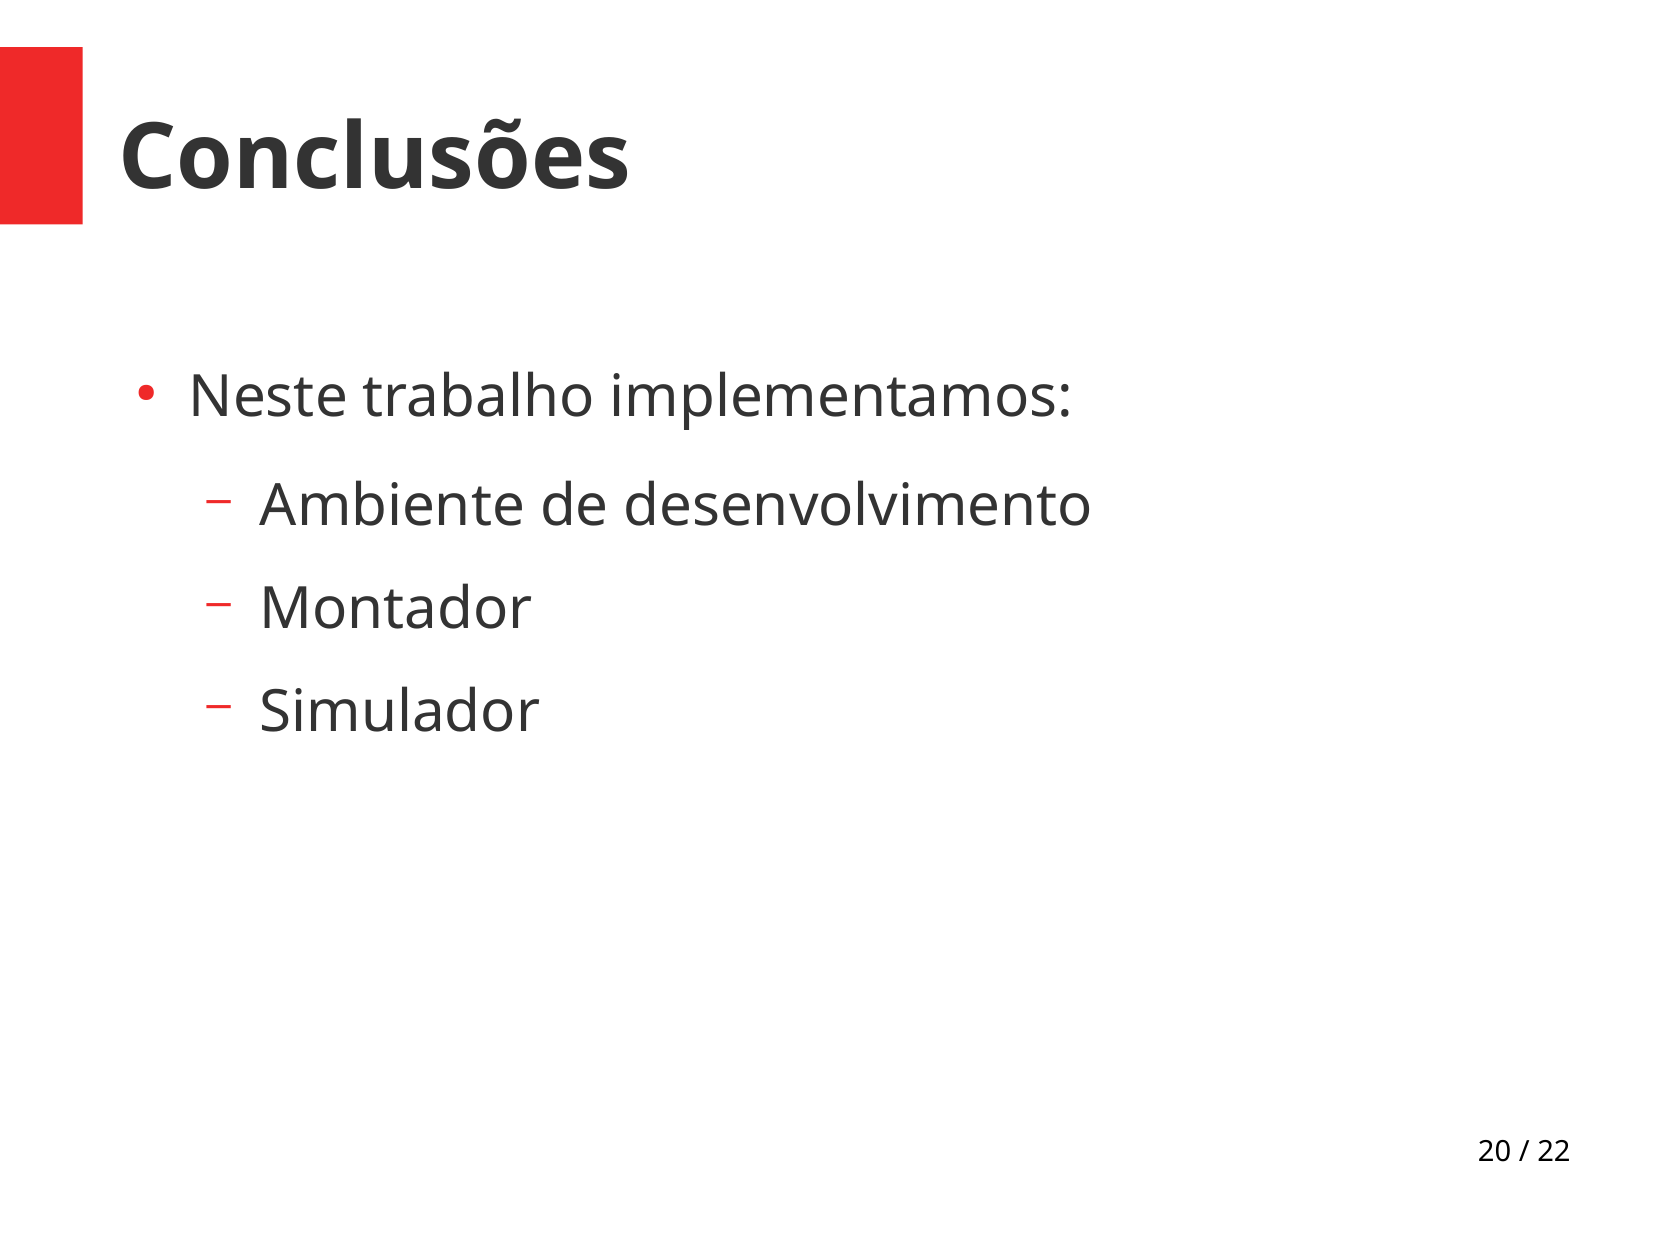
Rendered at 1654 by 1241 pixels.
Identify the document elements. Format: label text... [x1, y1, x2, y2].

list Neste trabalho implementamos: Ambiente de desenvolvimento Montador Simulador [118, 354, 1536, 1074]
title Conclusões [118, 49, 1571, 257]
